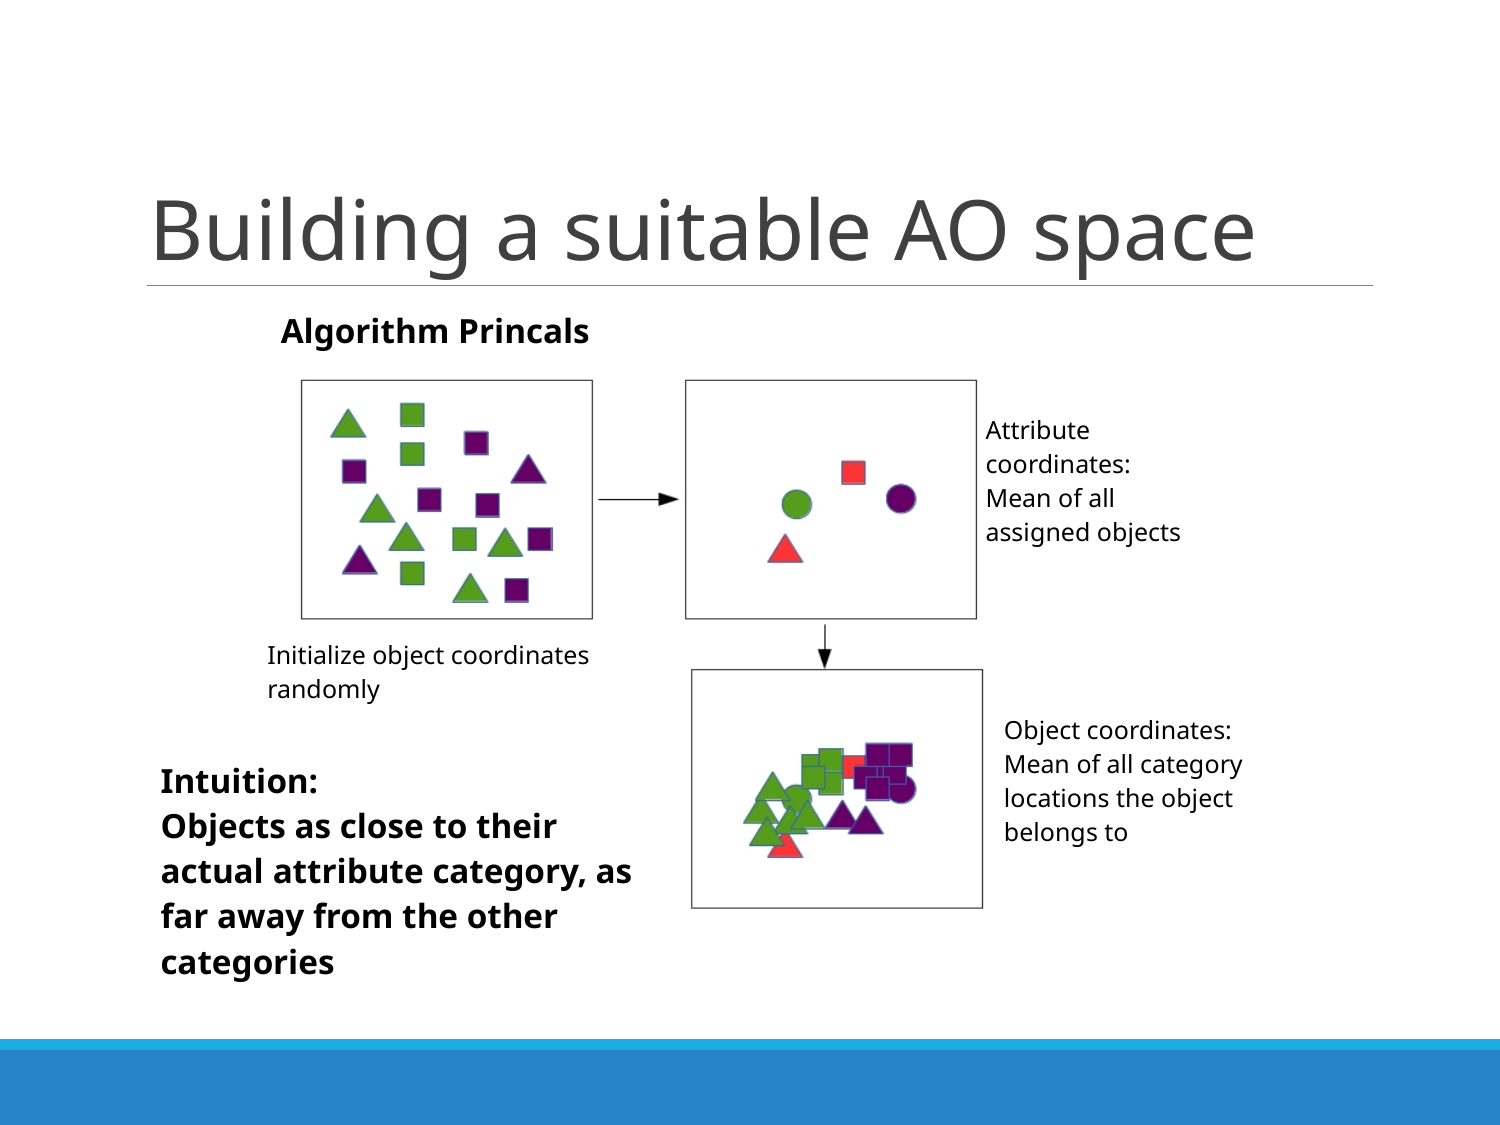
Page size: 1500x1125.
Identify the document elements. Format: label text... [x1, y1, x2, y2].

text_box Attribute coordinates: Mean of all assigned objects [970, 404, 1211, 661]
picture [209, 296, 1171, 942]
text_box Building a suitable AO space [134, 47, 1373, 285]
text_box Initialize object coordinates randomly [252, 630, 626, 704]
text_box Object coordinates: Mean of all category locations the object belongs to [989, 705, 1271, 961]
text_box Algorithm Princals [266, 300, 785, 355]
text_box Intuition: Objects as close to their actual attribute category, as far away from the other categories [145, 750, 664, 961]
